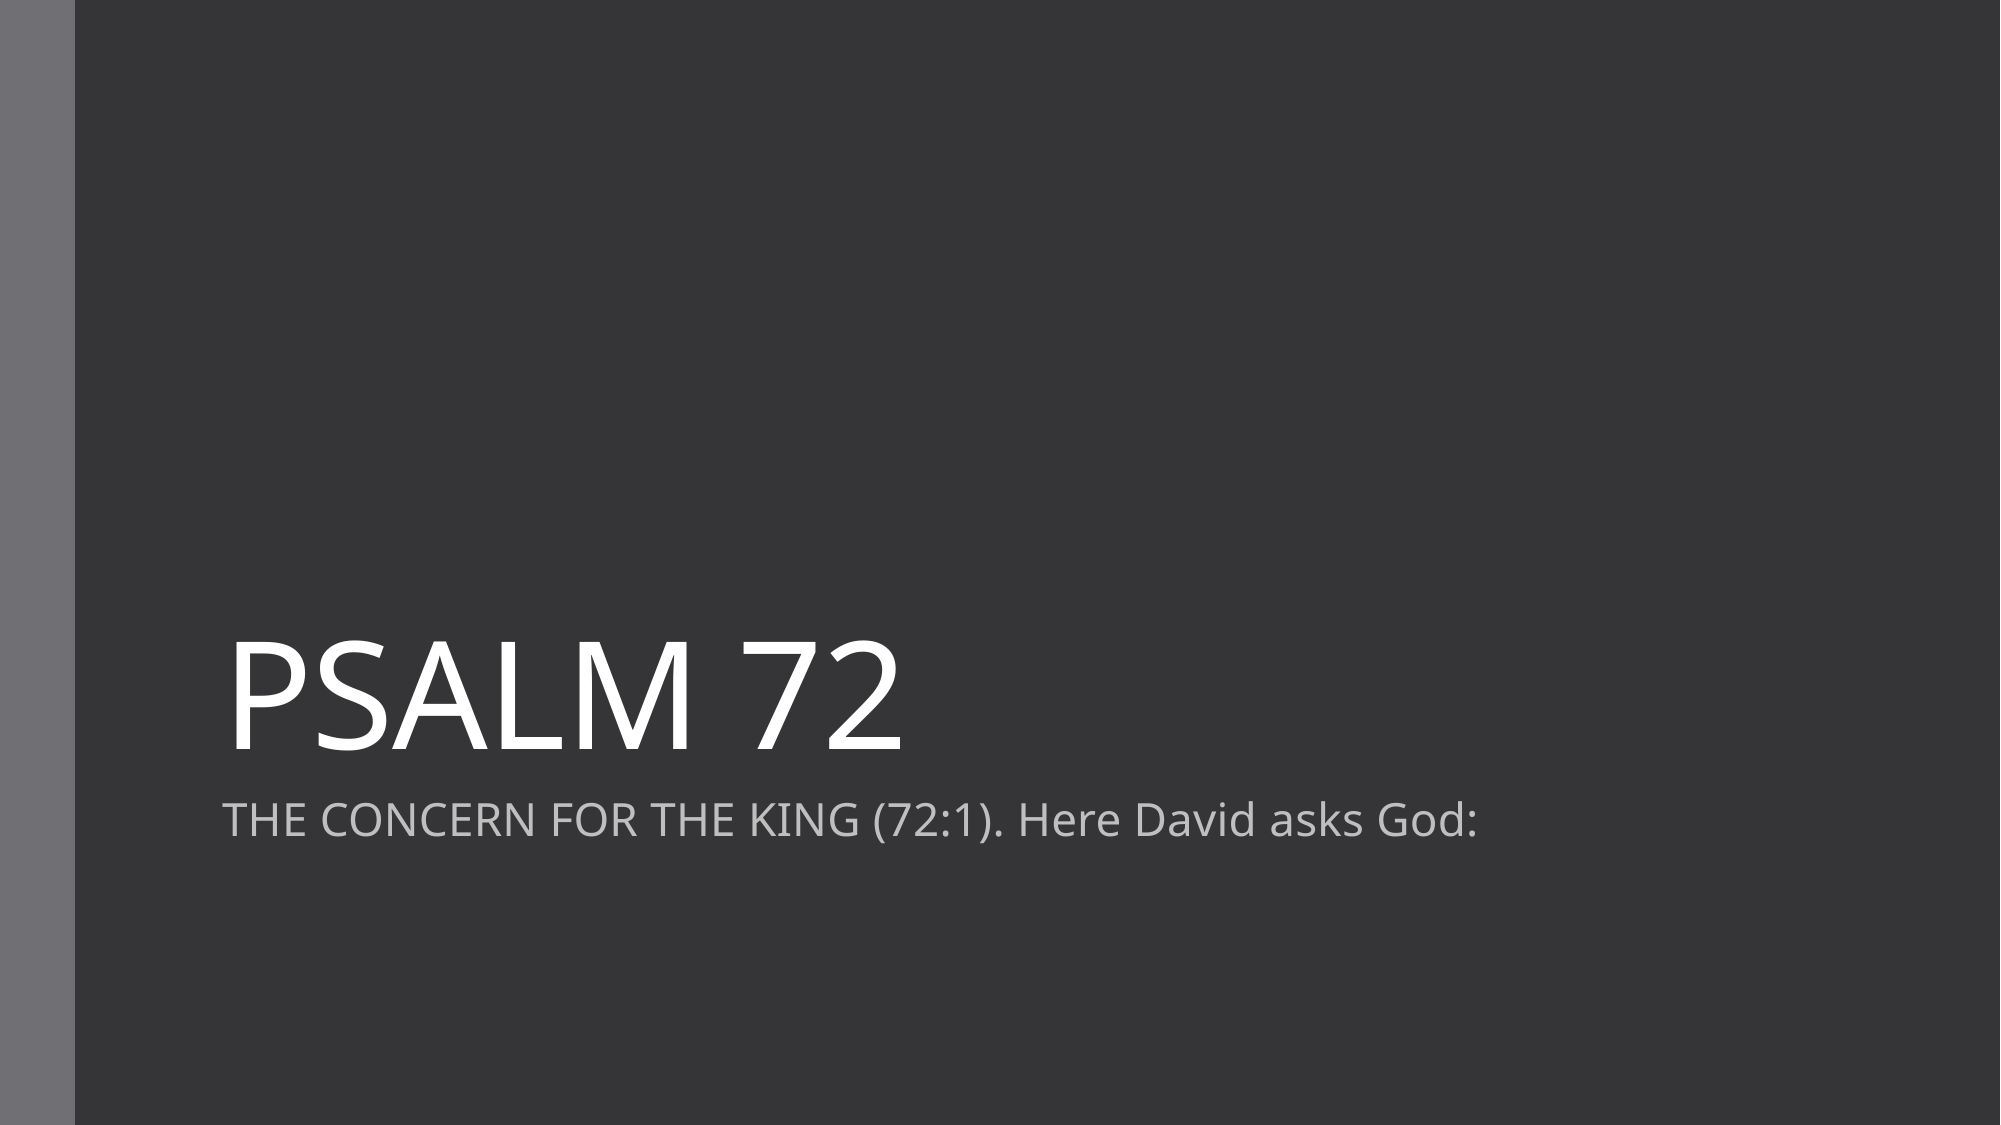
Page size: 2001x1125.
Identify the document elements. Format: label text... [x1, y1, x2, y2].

subtitle THE CONCERN FOR THE KING (72:1). Here David asks God: [206, 787, 1752, 1066]
title PSALM 72 [206, 124, 1752, 787]
